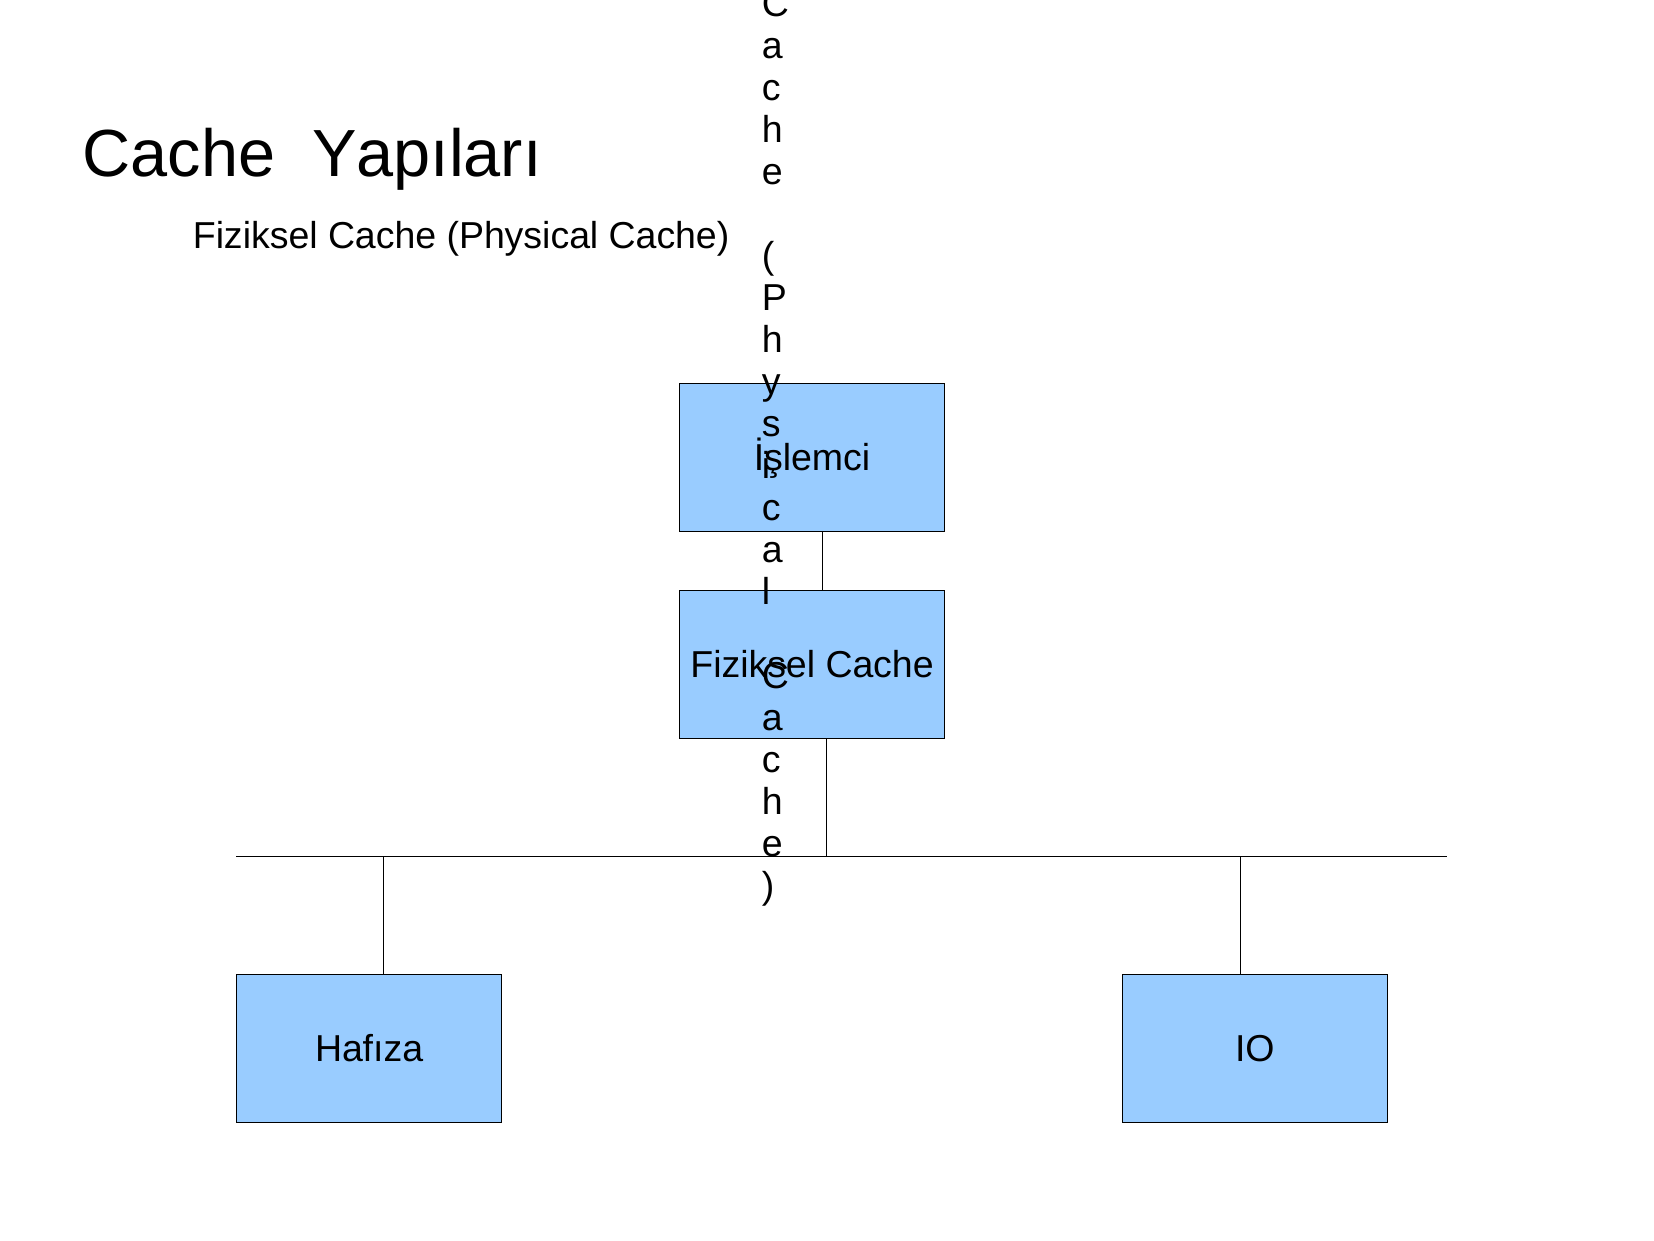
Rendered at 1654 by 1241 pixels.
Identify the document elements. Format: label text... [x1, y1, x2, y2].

title Cache Yapıları [82, 49, 620, 257]
text_box Hafıza [236, 974, 502, 1123]
text_box Fiziksel Cache [679, 590, 945, 739]
title Cache Yapıları [621, 49, 1571, 257]
text_box İşlemci [679, 383, 945, 532]
text_box Fiziksel Cache (Physical Cache) [83, 206, 745, 268]
text_box IO [1122, 974, 1388, 1123]
